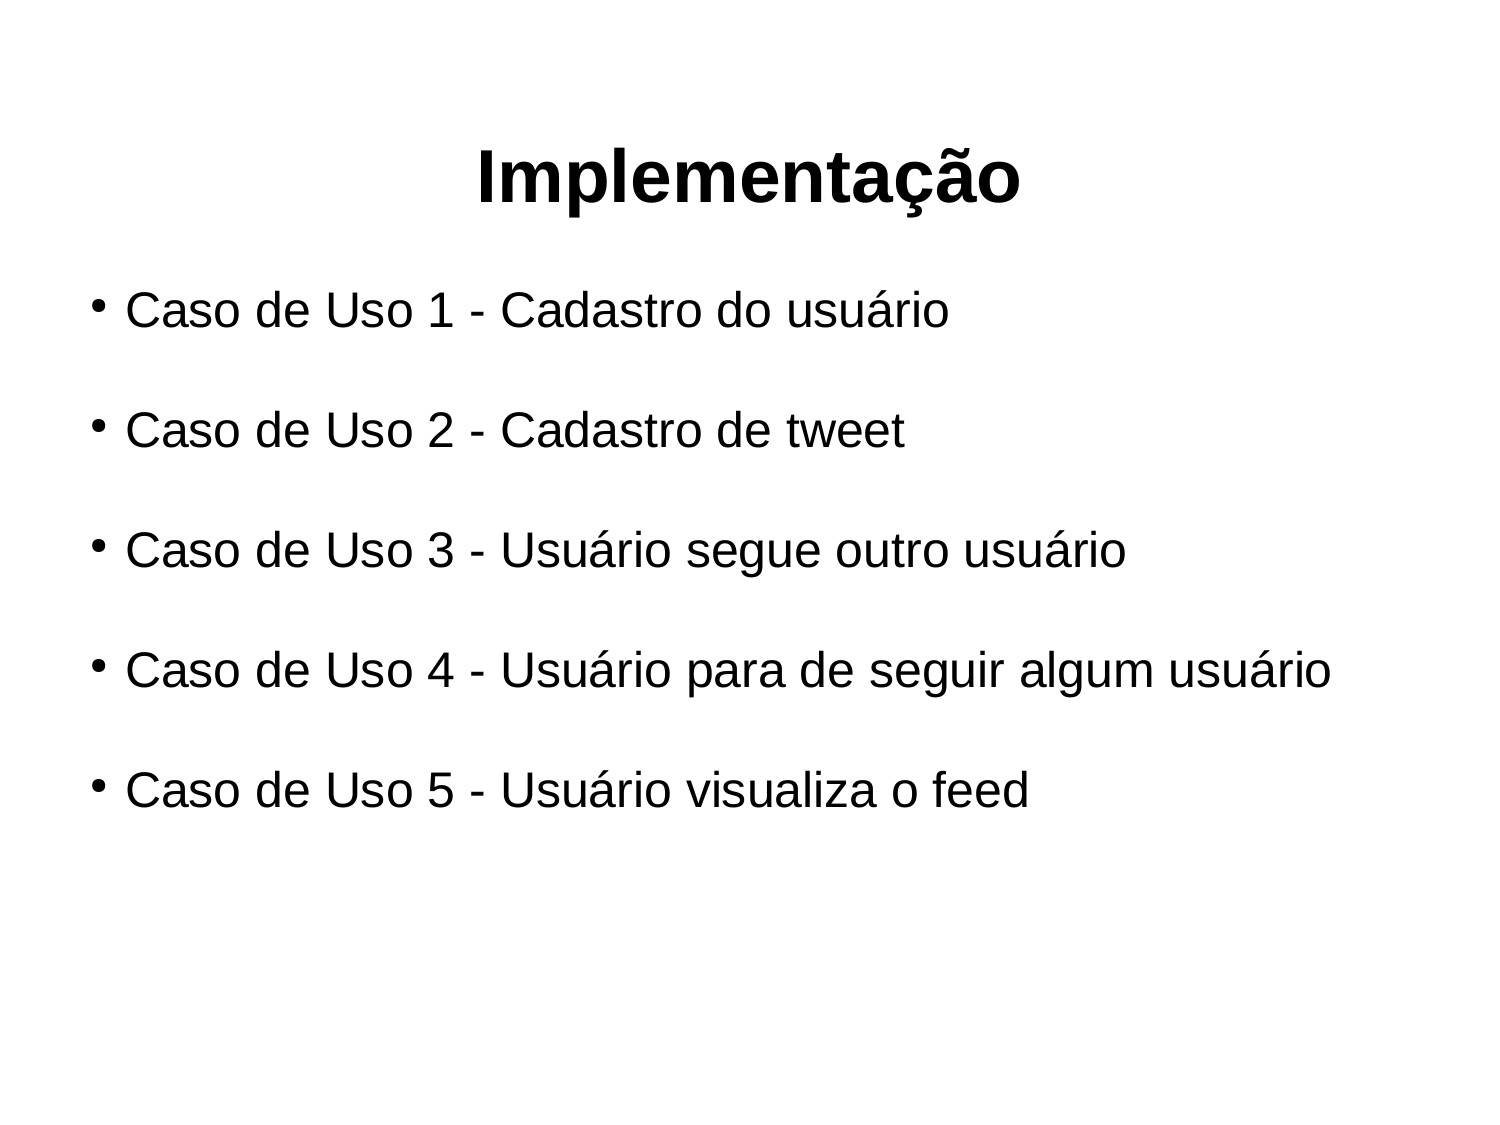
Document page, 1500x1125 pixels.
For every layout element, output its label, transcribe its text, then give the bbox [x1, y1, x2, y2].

text_box Implementação [75, 45, 1425, 233]
text_box Caso de Uso 1 - Cadastro do usuário Caso de Uso 2 - Cadastro de tweet Caso de Uso 3 - Usuário segue outro usuário Caso de Uso 4 - Usuário para de seguir algum usuário Caso de Uso 5 - Usuário visualiza o feed [75, 262, 1425, 1078]
